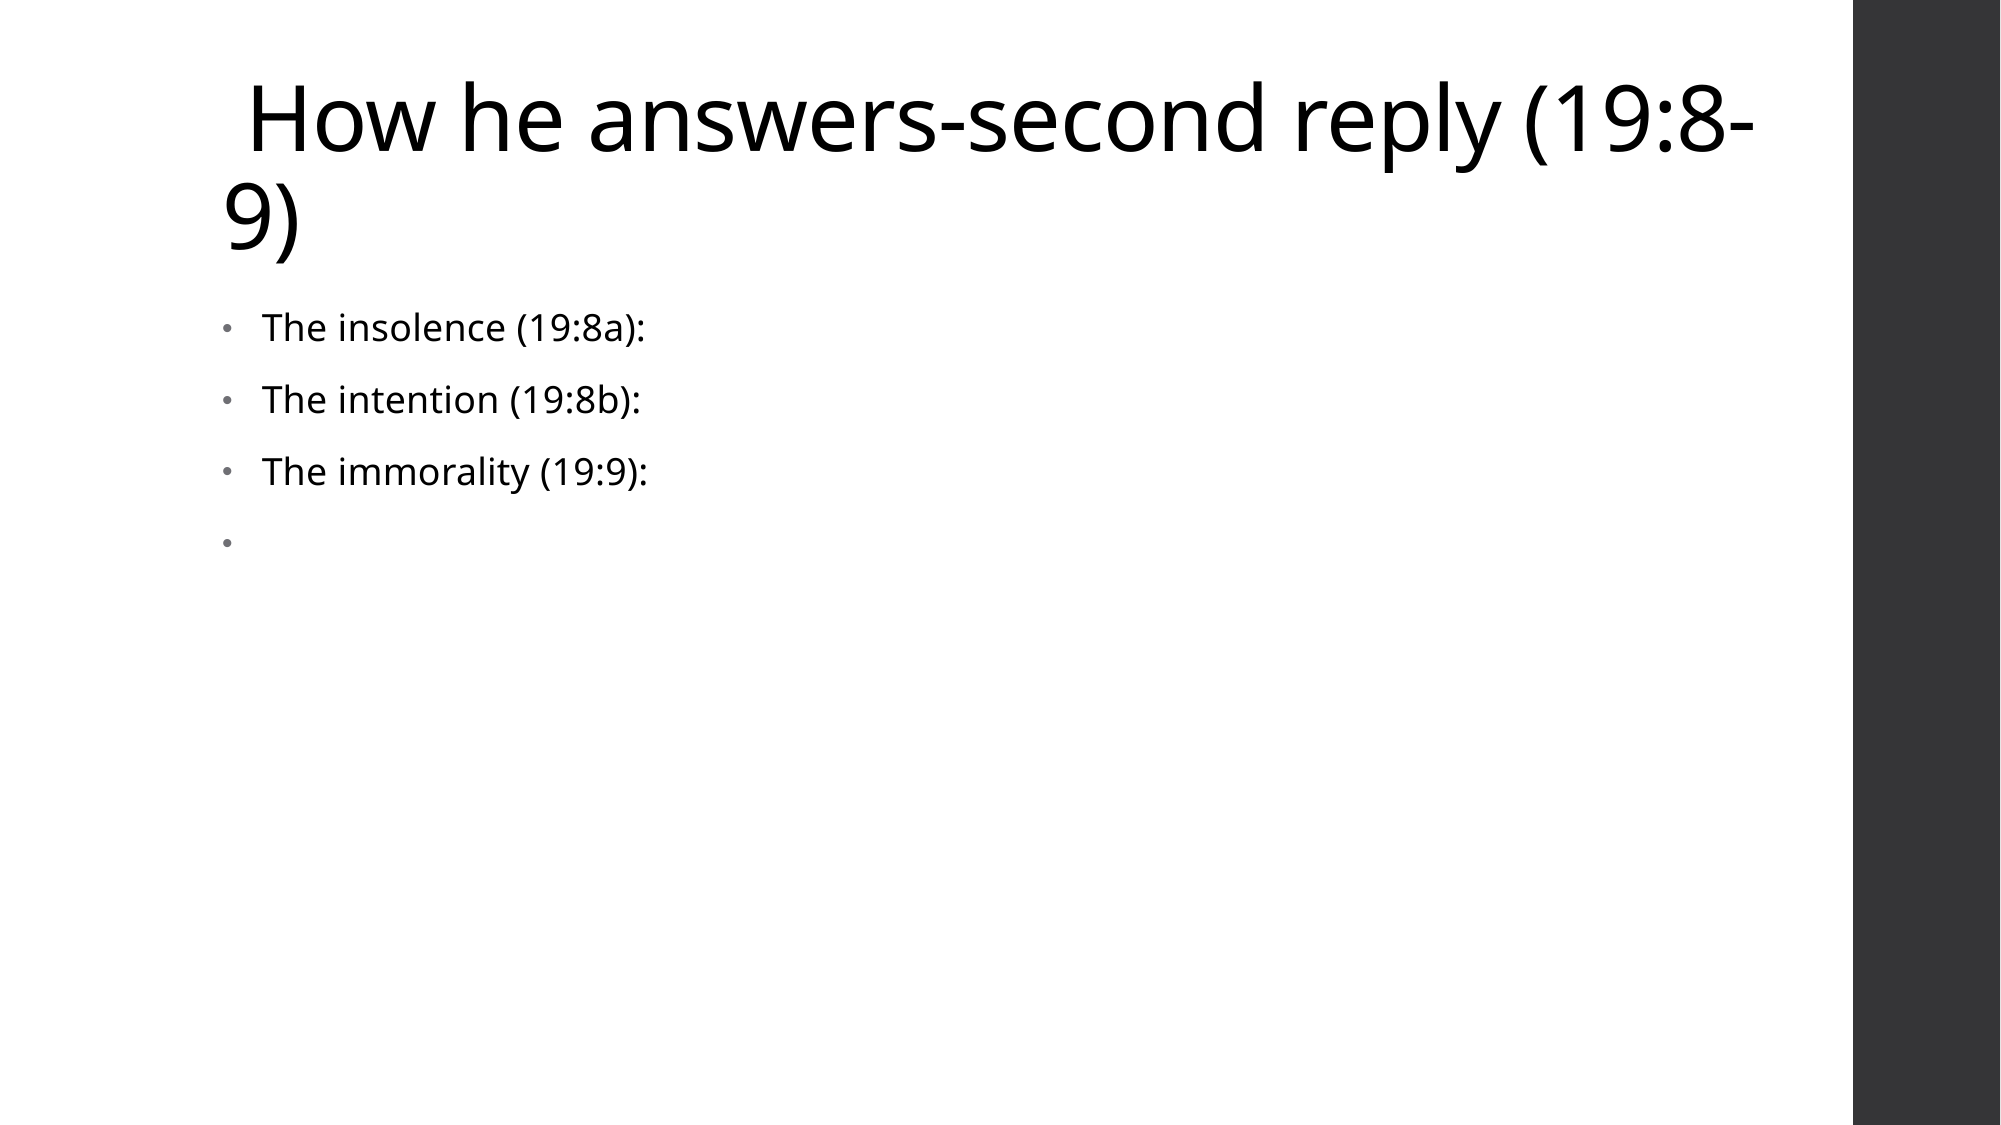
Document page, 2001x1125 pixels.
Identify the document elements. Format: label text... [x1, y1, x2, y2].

list The insolence (19:8a): The intention (19:8b): The immorality (19:9): [206, 299, 1617, 1014]
title How he answers-second reply (19:8-9) [206, 60, 1797, 278]
